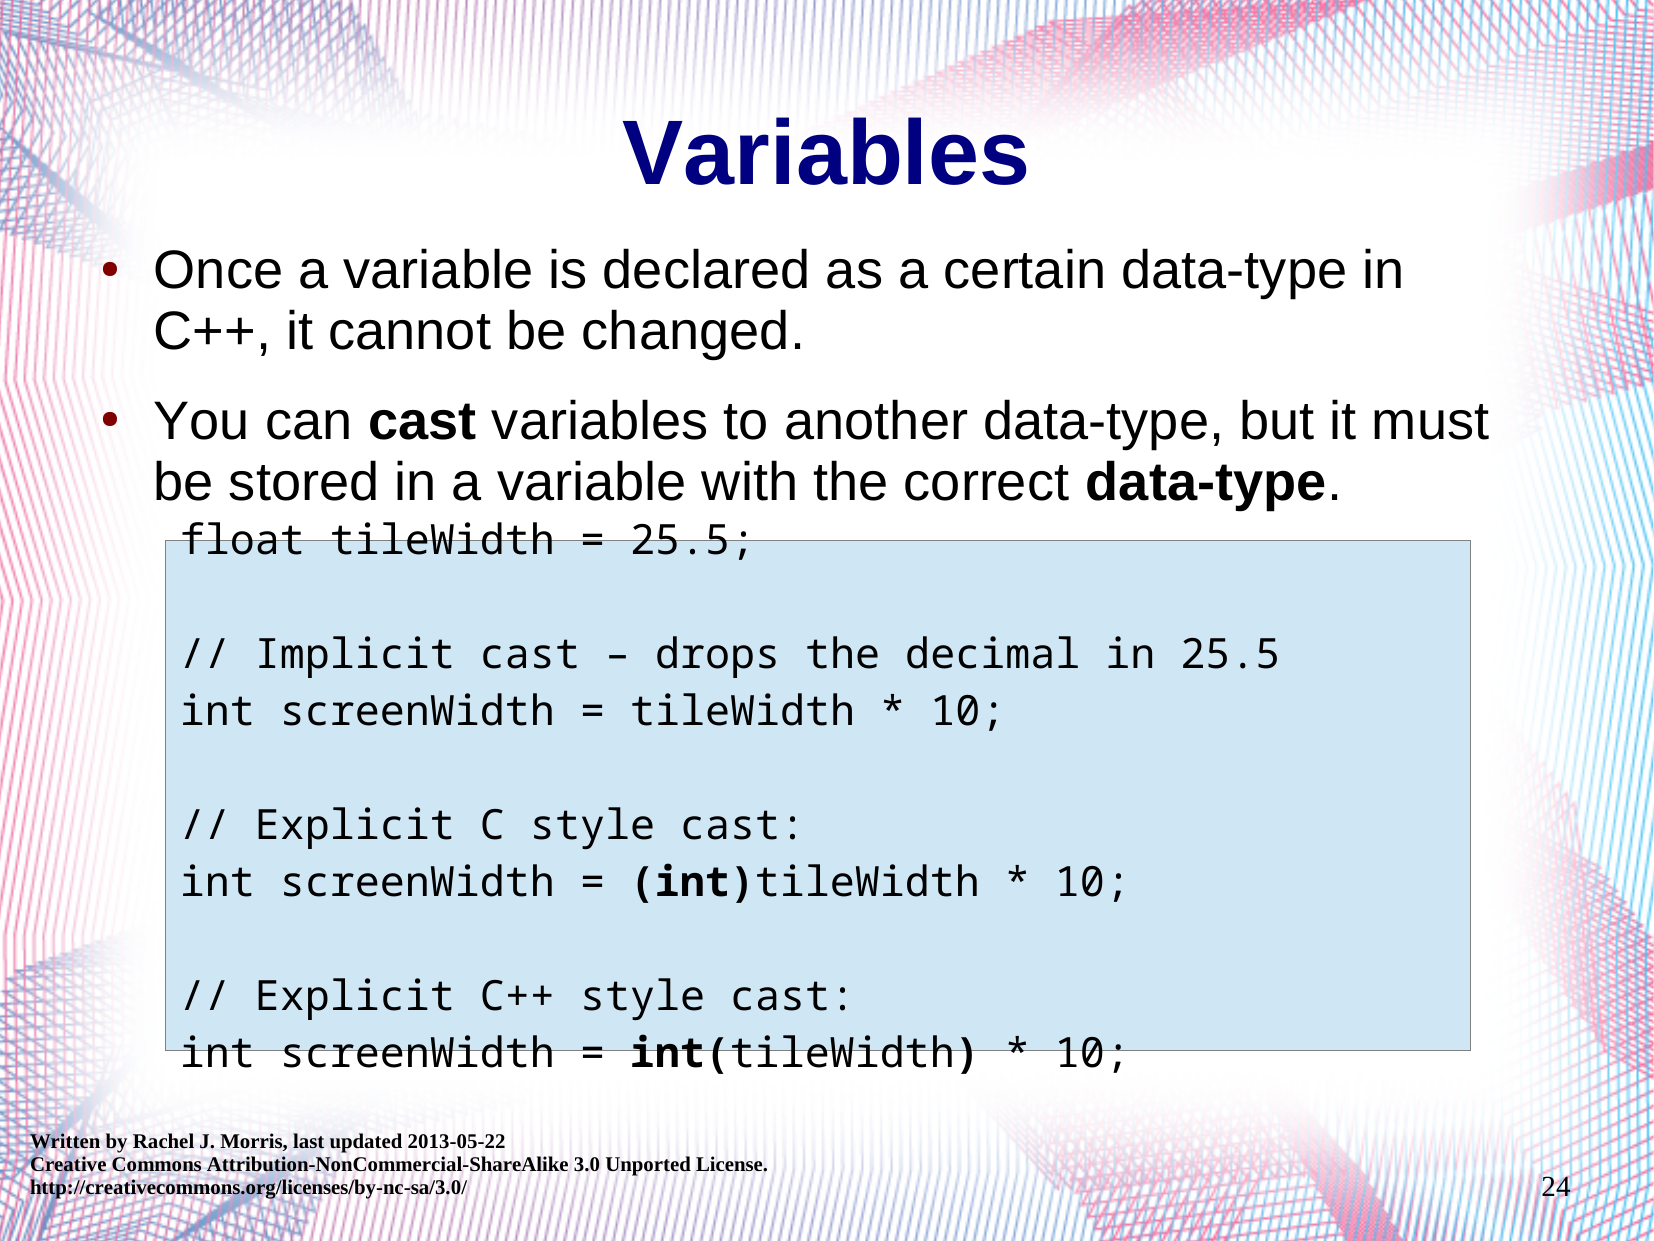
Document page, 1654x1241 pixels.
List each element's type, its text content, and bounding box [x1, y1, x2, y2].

list Once a variable is declared as a certain data-type in C++, it cannot be changed. You can cast variables to another data-type, but it must be stored in a variable with the correct data-type. [82, 240, 1501, 550]
text_box float tileWidth = 25.5; // Implicit cast – drops the decimal in 25.5 int screenWidth = tileWidth * 10; // Explicit C style cast: int screenWidth = (int)tileWidth * 10; // Explicit C++ style cast: int screenWidth = int(tileWidth) * 10; [165, 540, 1471, 1051]
picture [0, 0, 1654, 1241]
title Variables [82, 49, 1571, 257]
